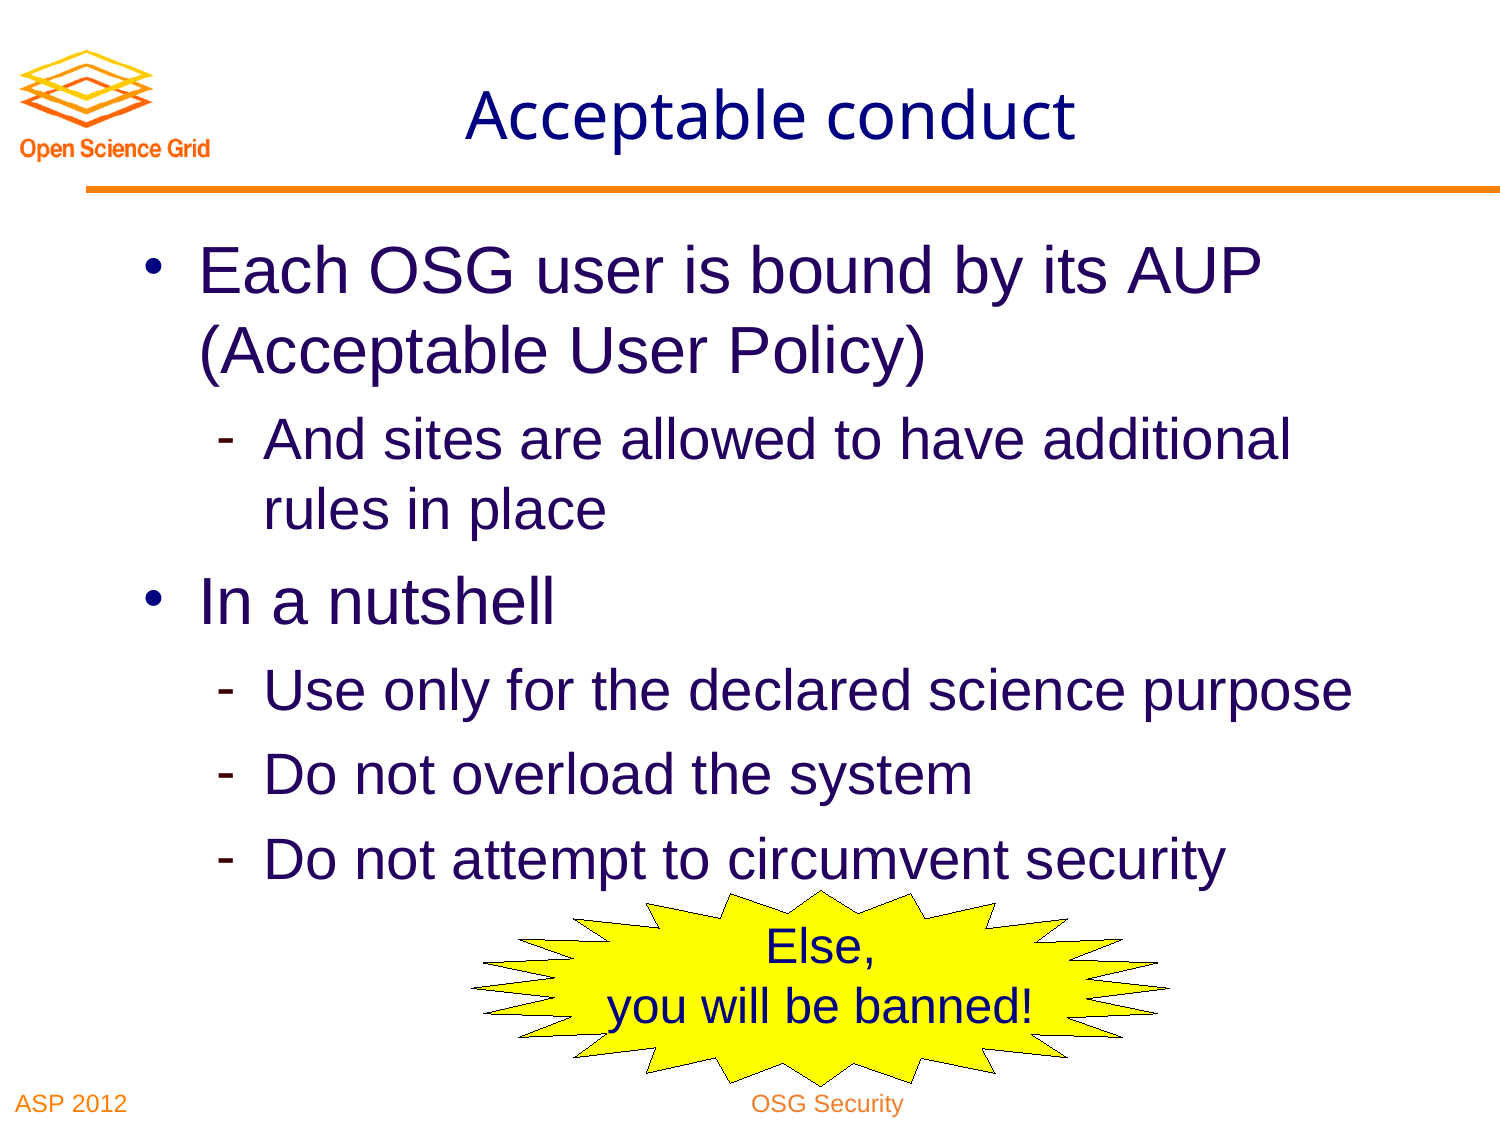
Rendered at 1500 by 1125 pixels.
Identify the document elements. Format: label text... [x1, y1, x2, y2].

text_box Else, you will be banned! [471, 890, 1170, 1087]
list Each OSG user is bound by its AUP (Acceptable User Policy) And sites are allowed to have additional rules in place In a nutshell Use only for the declared science purpose Do not overload the system Do not attempt to circumvent security [127, 218, 1403, 962]
picture [0, 27, 201, 179]
title Acceptable conduct [201, 18, 1342, 207]
